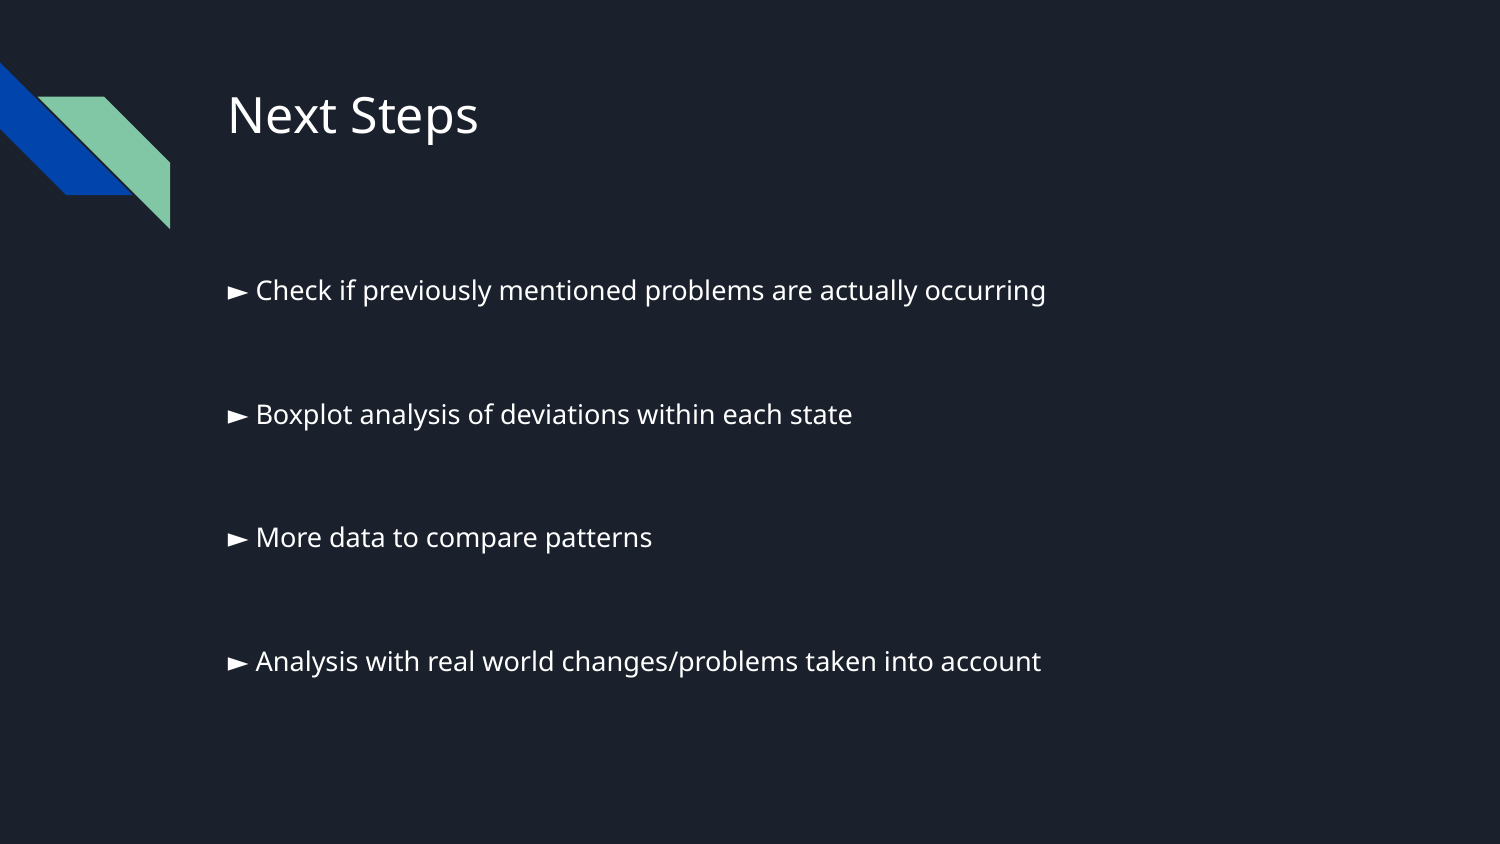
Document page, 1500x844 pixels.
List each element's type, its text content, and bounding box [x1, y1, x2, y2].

list ► Check if previously mentioned problems are actually occurring ► Boxplot analysis of deviations within each state ► More data to compare patterns ► Analysis with real world changes/problems taken into account [212, 257, 1368, 735]
title Next Steps [212, 64, 1368, 215]
